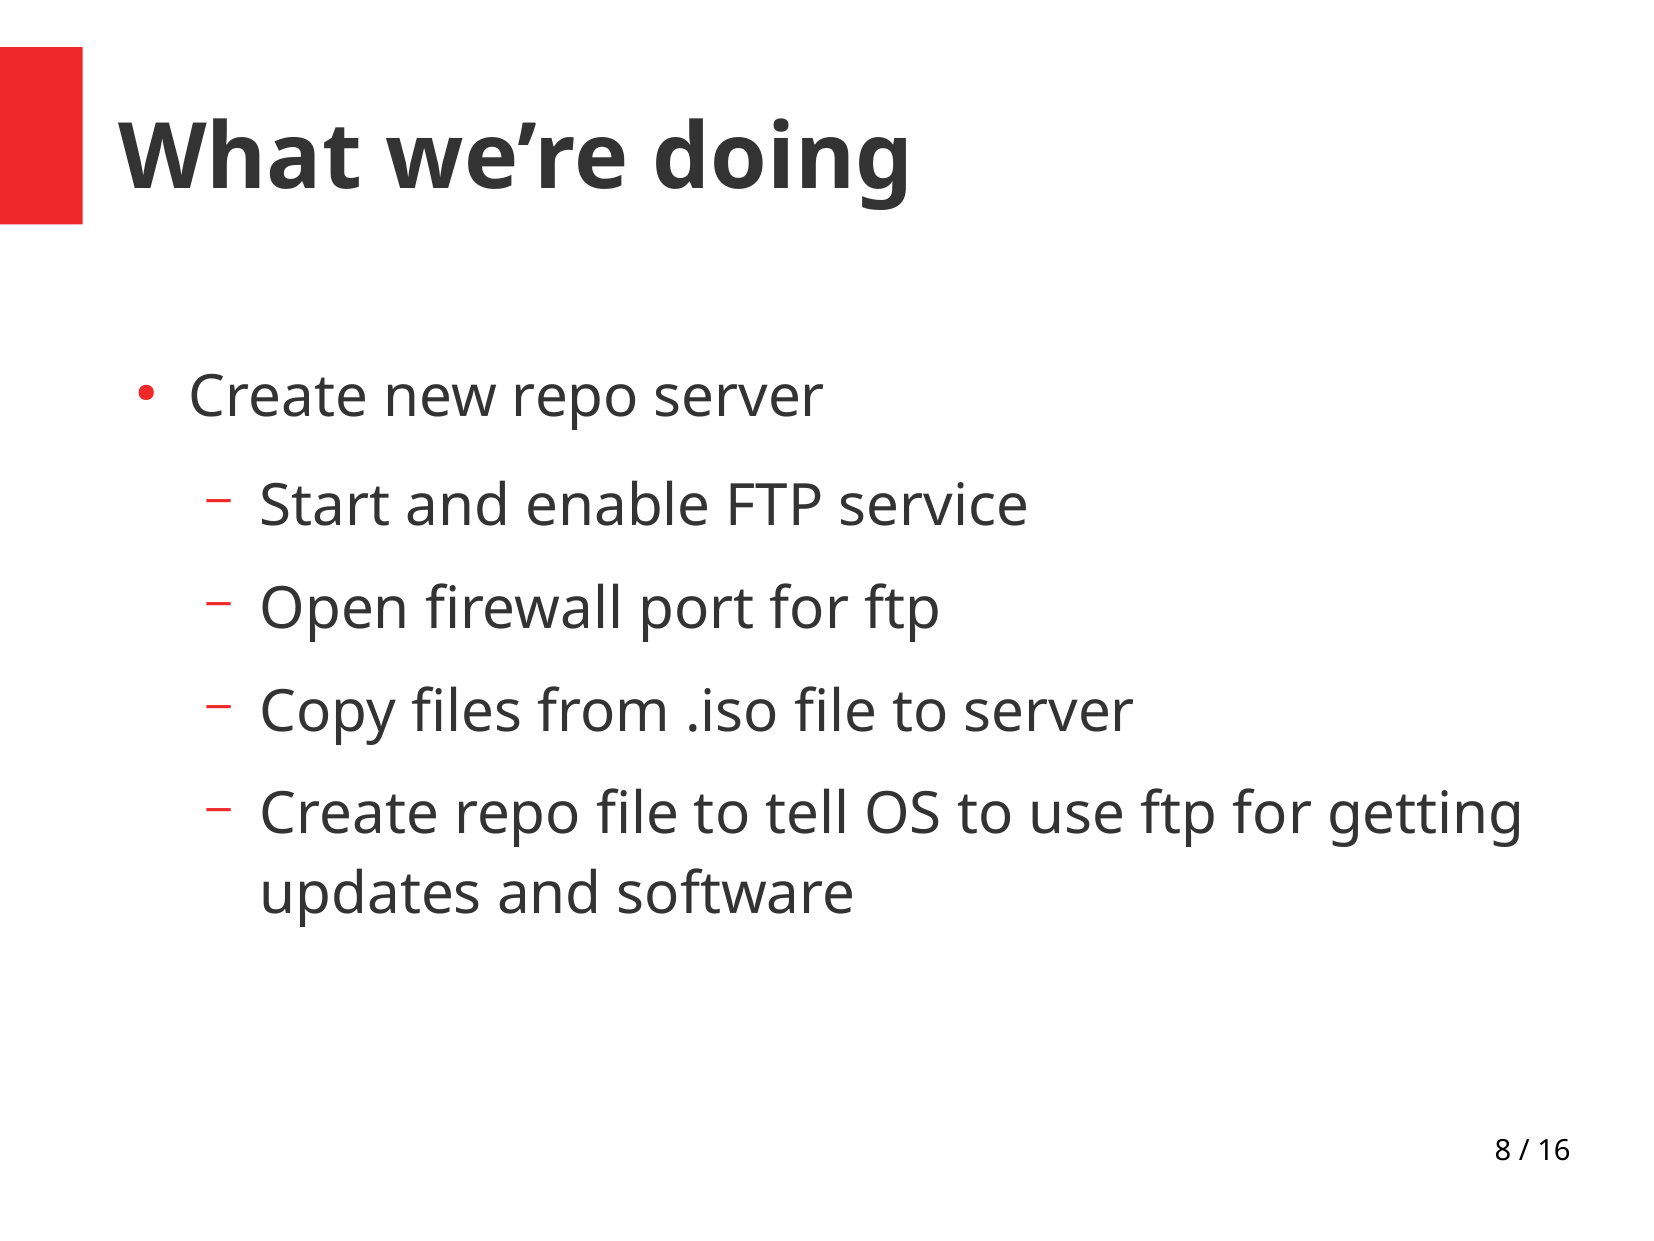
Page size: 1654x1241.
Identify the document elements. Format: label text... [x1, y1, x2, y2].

title What we’re doing [118, 49, 1571, 257]
list Create new repo server Start and enable FTP service Open firewall port for ftp Copy files from .iso file to server Create repo file to tell OS to use ftp for getting updates and software [118, 354, 1536, 1074]
